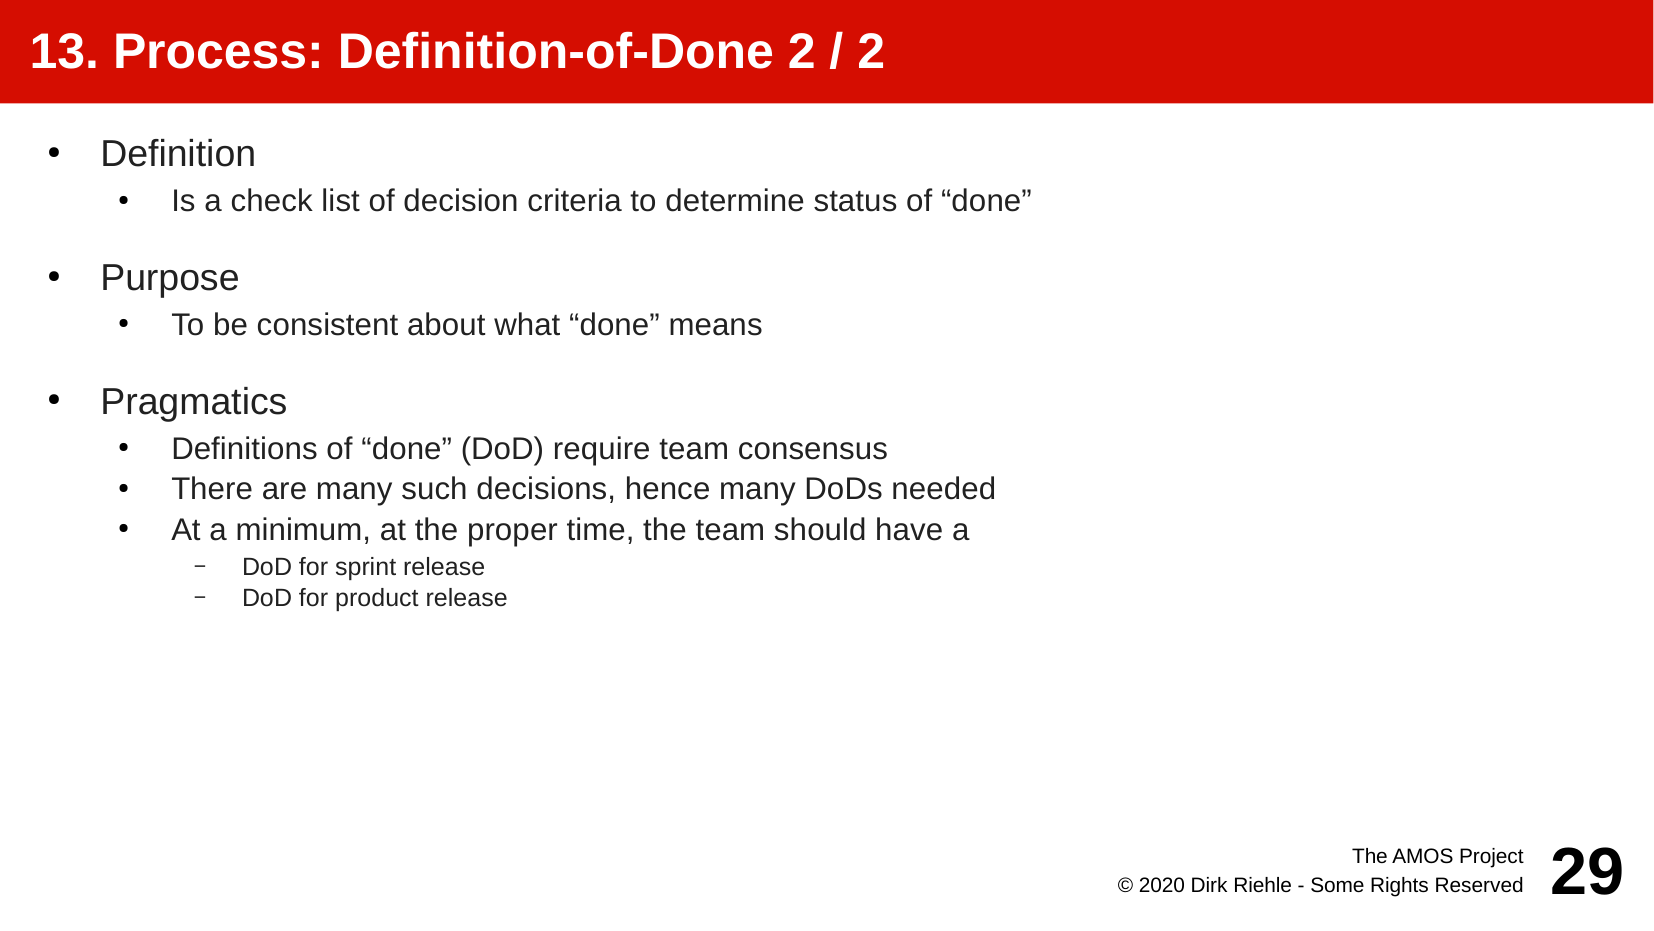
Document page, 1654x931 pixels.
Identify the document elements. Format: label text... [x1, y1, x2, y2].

list Definition Is a check list of decision criteria to determine status of “done” Purpose To be consistent about what “done” means Pragmatics Definitions of “done” (DoD) require team consensus There are many such decisions, hence many DoDs needed At a minimum, at the proper time, the team should have a DoD for sprint release DoD for product release [29, 132, 1625, 813]
title 13. Process: Definition-of-Done 2 / 2 [0, 0, 1654, 104]
